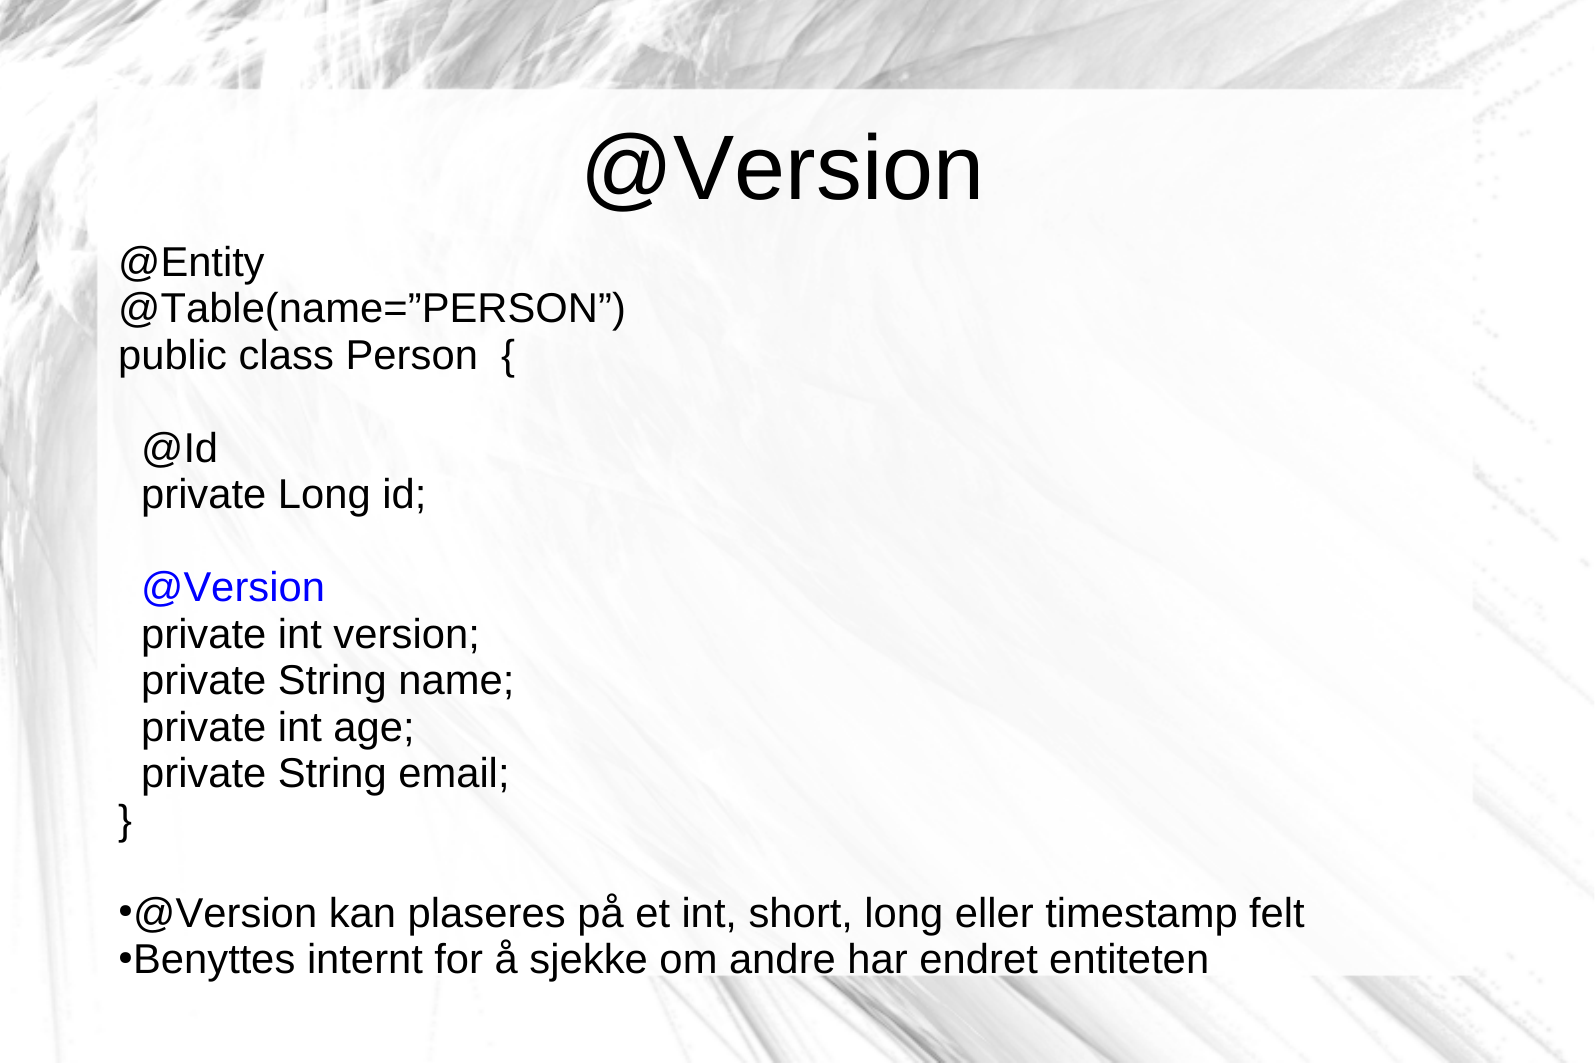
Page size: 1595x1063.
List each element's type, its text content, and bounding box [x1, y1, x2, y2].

subtitle @Entity @Table(name=”PERSON”) public class Person { @Id private Long id; @Version private int version; private String name; private int age; private String email; } @Version kan plaseres på et int, short, long eller timestamp felt Benyttes internt for å sjekke om andre har endret entiteten [118, 236, 1519, 985]
title @Version [113, 96, 1453, 241]
picture [0, 0, 1595, 1063]
